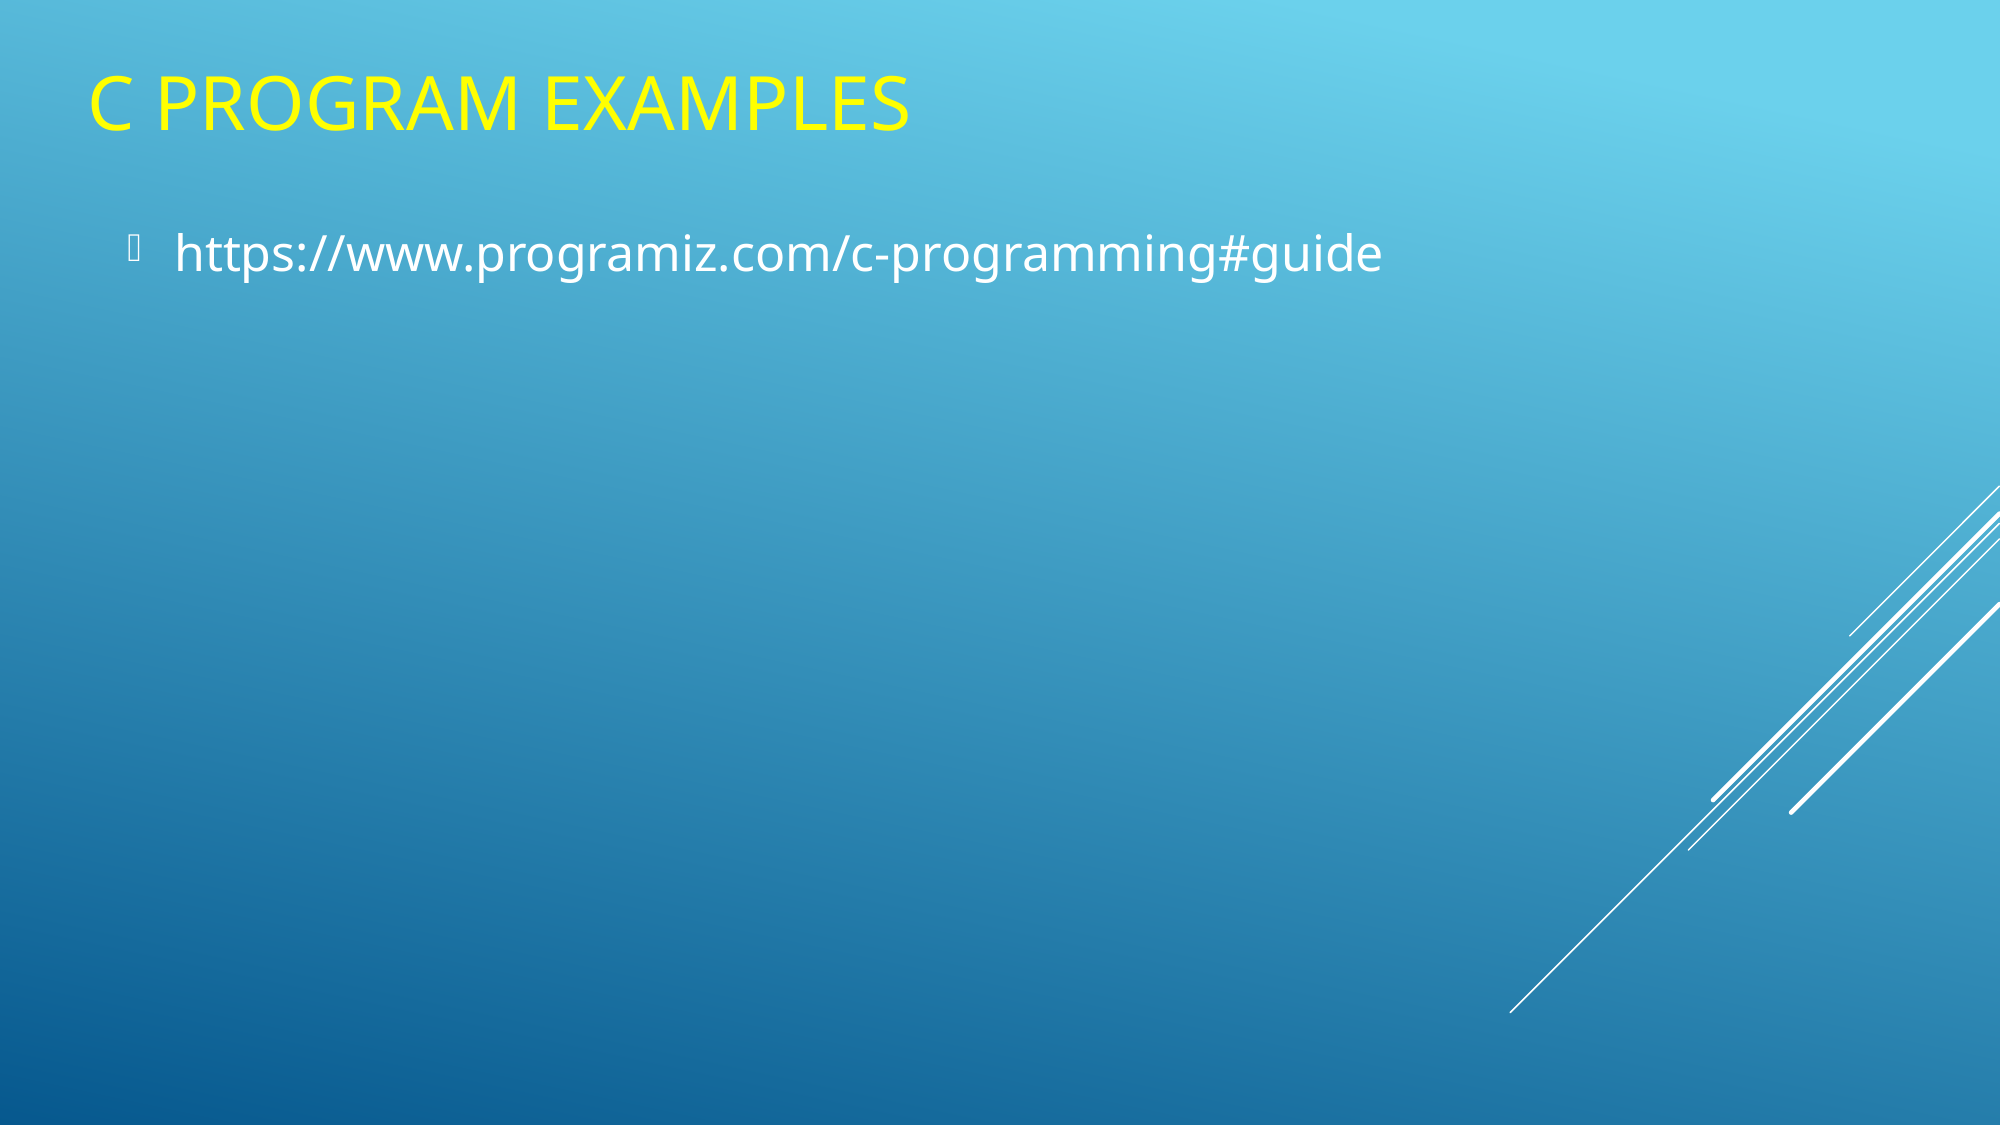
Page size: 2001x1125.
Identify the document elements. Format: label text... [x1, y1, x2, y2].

title C program examples [72, 16, 1853, 185]
list https://www.programiz.com/c-programming#guide [112, 214, 1664, 1015]
